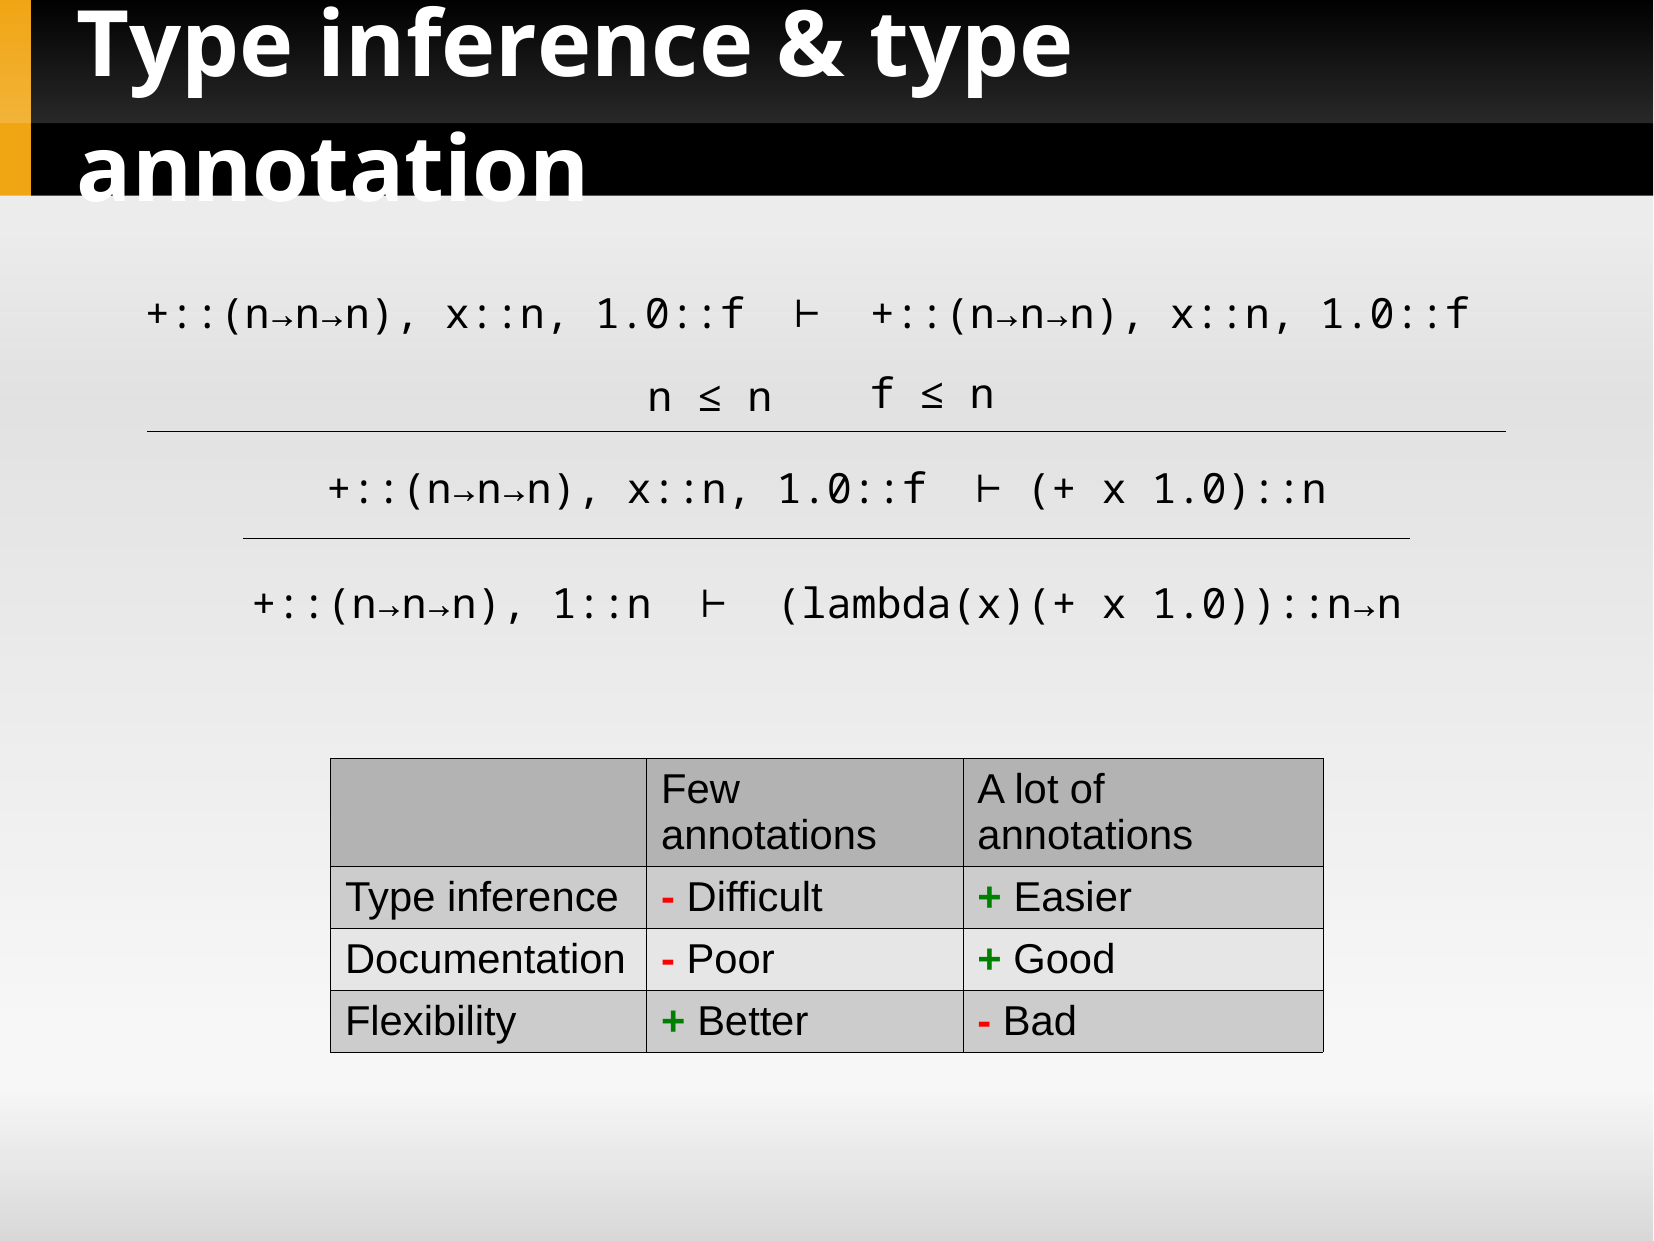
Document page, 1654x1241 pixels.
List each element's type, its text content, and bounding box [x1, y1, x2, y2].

picture [0, 0, 1654, 1241]
table_cell Documentation [331, 929, 646, 990]
title Type inference & type annotation [76, 0, 1565, 208]
table_header A lot of annotations [964, 759, 1323, 866]
text_box n ≤ n [632, 359, 788, 417]
table_header [331, 759, 646, 866]
text_box +::(n→n→n), x::n, 1.0::f ⊢ (+ x 1.0)::n [311, 451, 1342, 509]
table_cell + Good [964, 929, 1323, 990]
text_box +::(n→n→n), 1::n ⊢ (lambda(x)(+ x 1.0))::n→n [236, 566, 1417, 624]
table_cell - Difficult [647, 867, 963, 928]
text_box +::(n→n→n), x::n, 1.0::f ⊢ +::(n→n→n), x::n, 1.0::f [130, 276, 1523, 336]
table_cell + Easier [964, 867, 1323, 928]
table_cell - Poor [647, 929, 963, 990]
table_cell + Better [647, 991, 963, 1052]
table_cell Type inference [331, 867, 646, 928]
text_box f ≤ n [854, 355, 1010, 413]
table_cell Flexibility [331, 991, 646, 1052]
table_header Few annotations [647, 759, 963, 866]
table_cell - Bad [964, 991, 1323, 1052]
